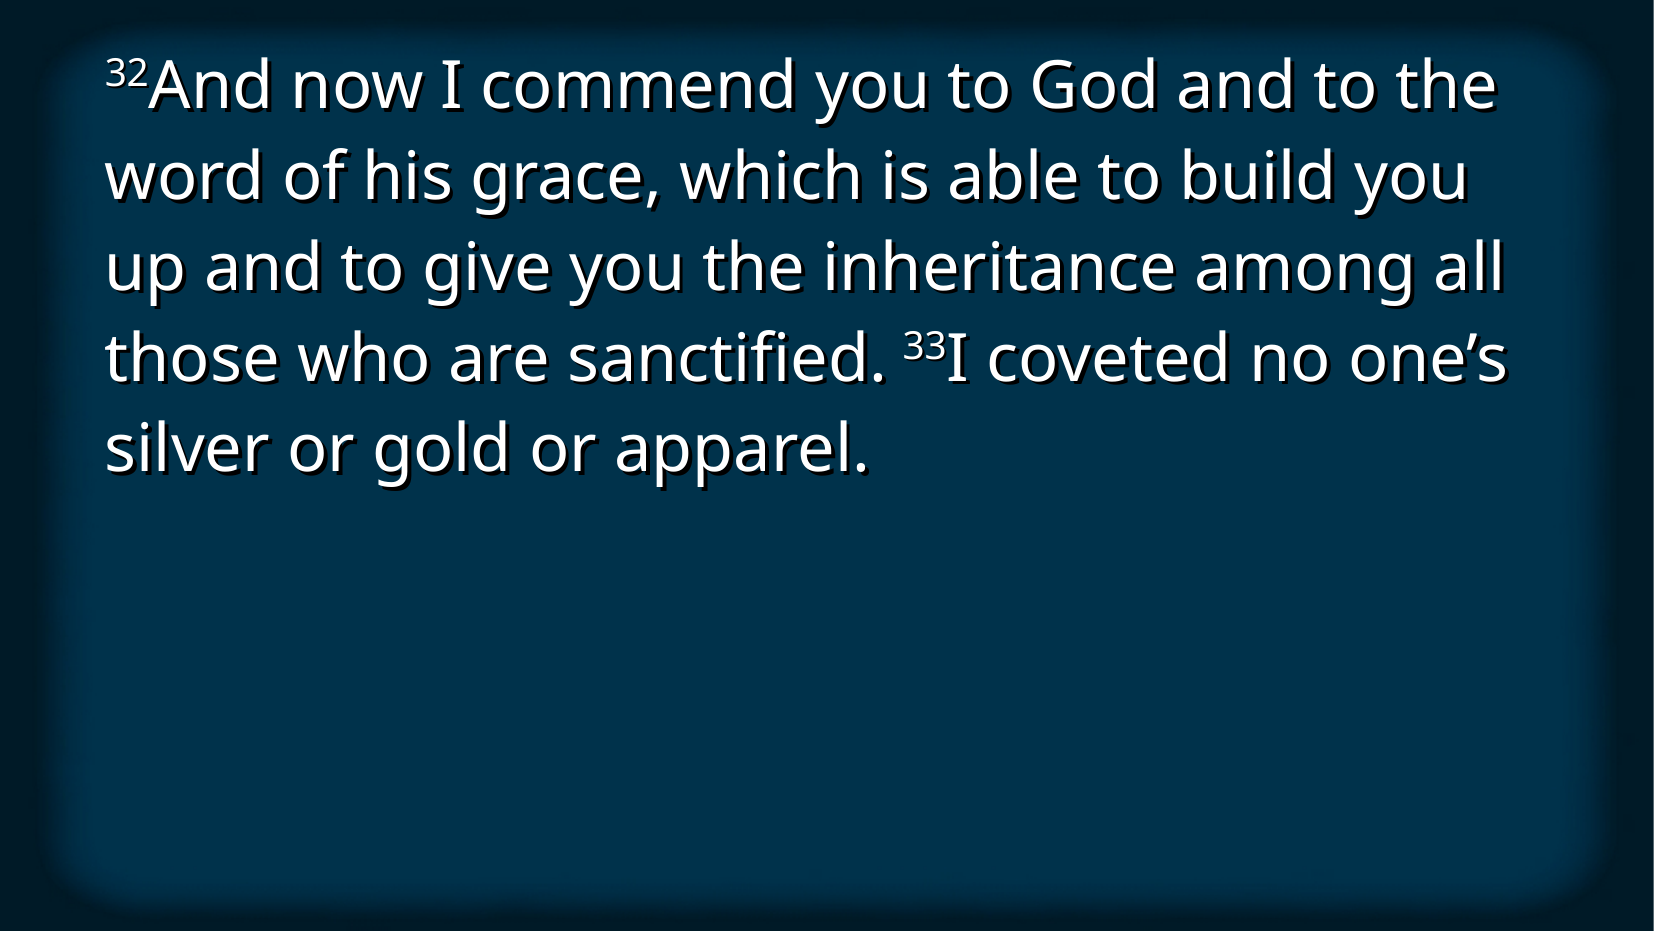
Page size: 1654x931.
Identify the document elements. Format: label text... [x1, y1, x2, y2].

text_box 32And now I commend you to God and to the word of his grace, which is able to build you up and to give you the inheritance among all those who are sanctified. 33I coveted no one’s silver or gold or apparel. [90, 30, 1561, 489]
picture [0, 0, 1654, 931]
